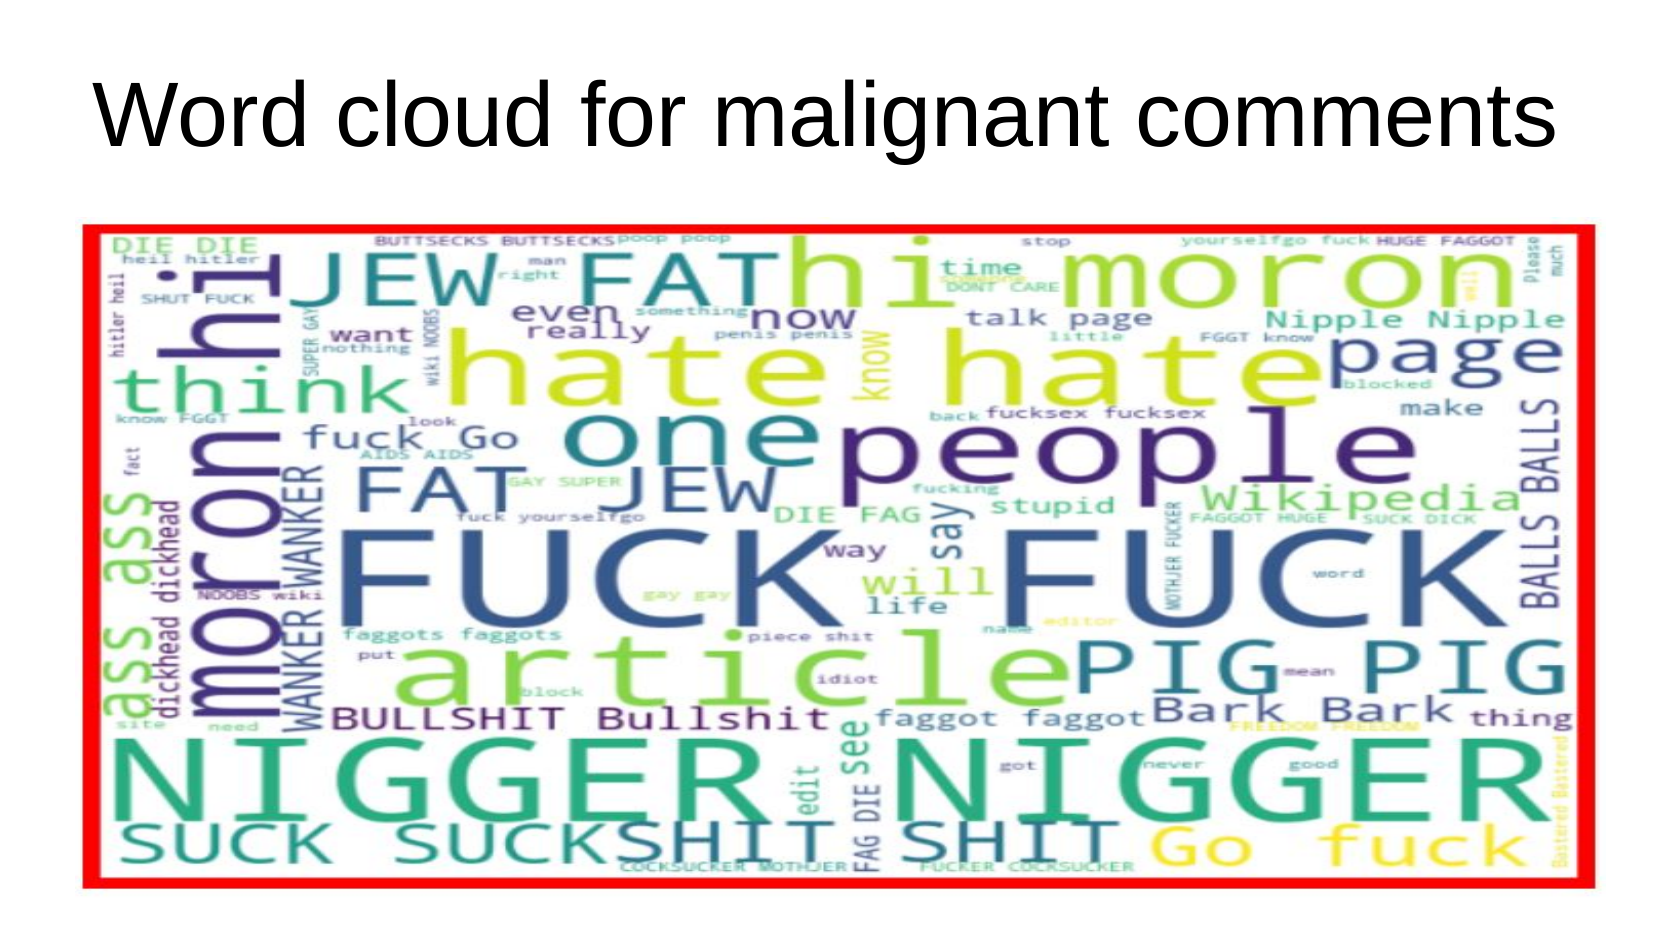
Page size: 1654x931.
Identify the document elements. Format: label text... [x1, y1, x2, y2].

title Word cloud for malignant comments [82, 37, 1571, 193]
picture [75, 217, 1606, 901]
